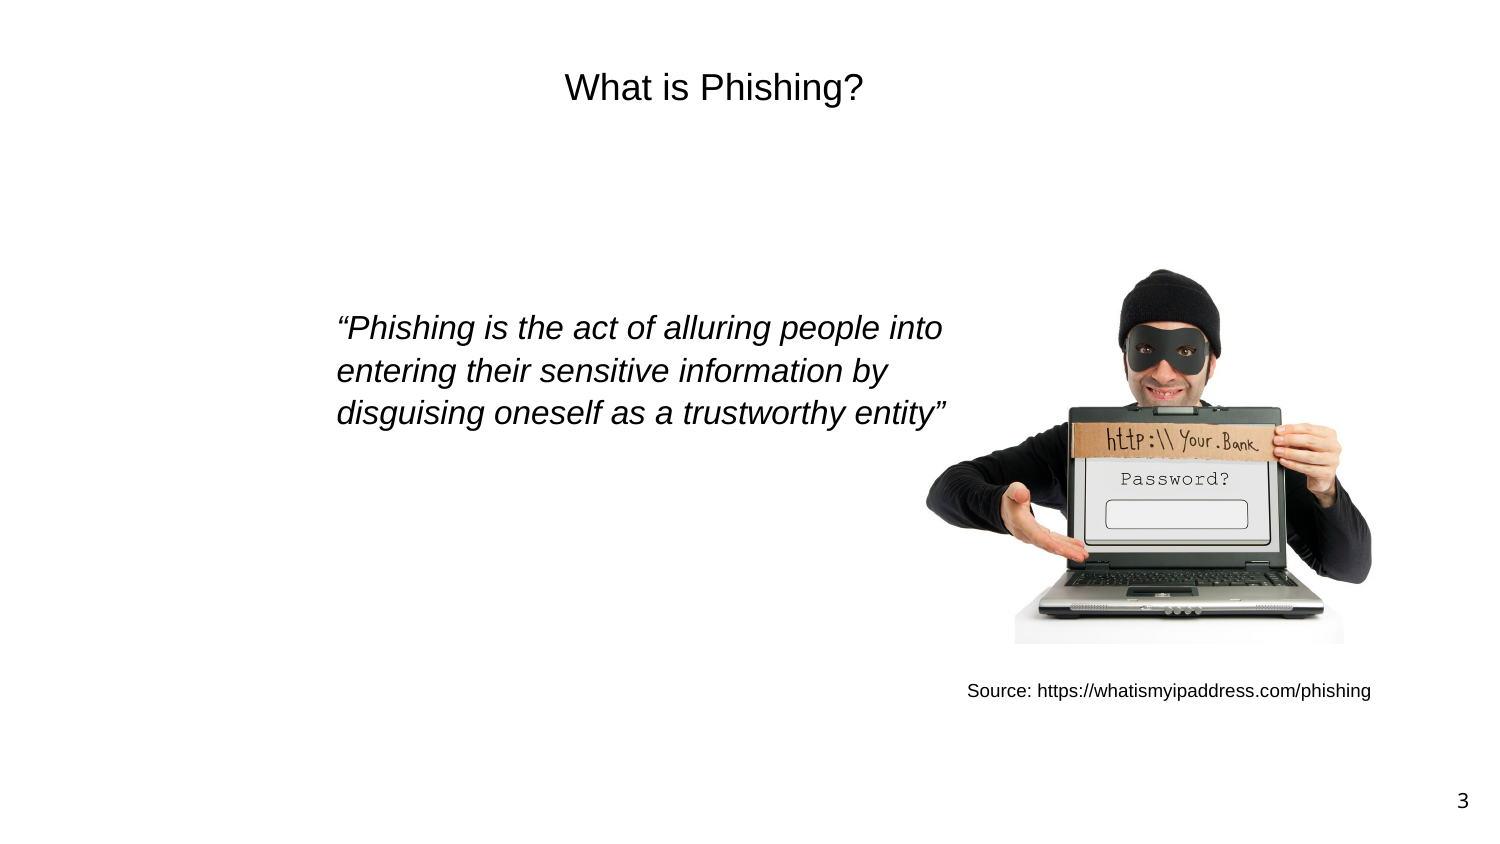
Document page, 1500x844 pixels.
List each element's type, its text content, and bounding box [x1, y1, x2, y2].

picture [897, 259, 1474, 644]
text_box “Phishing is the act of alluring people into entering their sensitive information by disguising oneself as a trustworthy entity” [321, 296, 969, 440]
text_box What is Phishing? [507, 59, 1075, 119]
text_box Source: https://whatismyipaddress.com/phishing [885, 673, 1453, 717]
